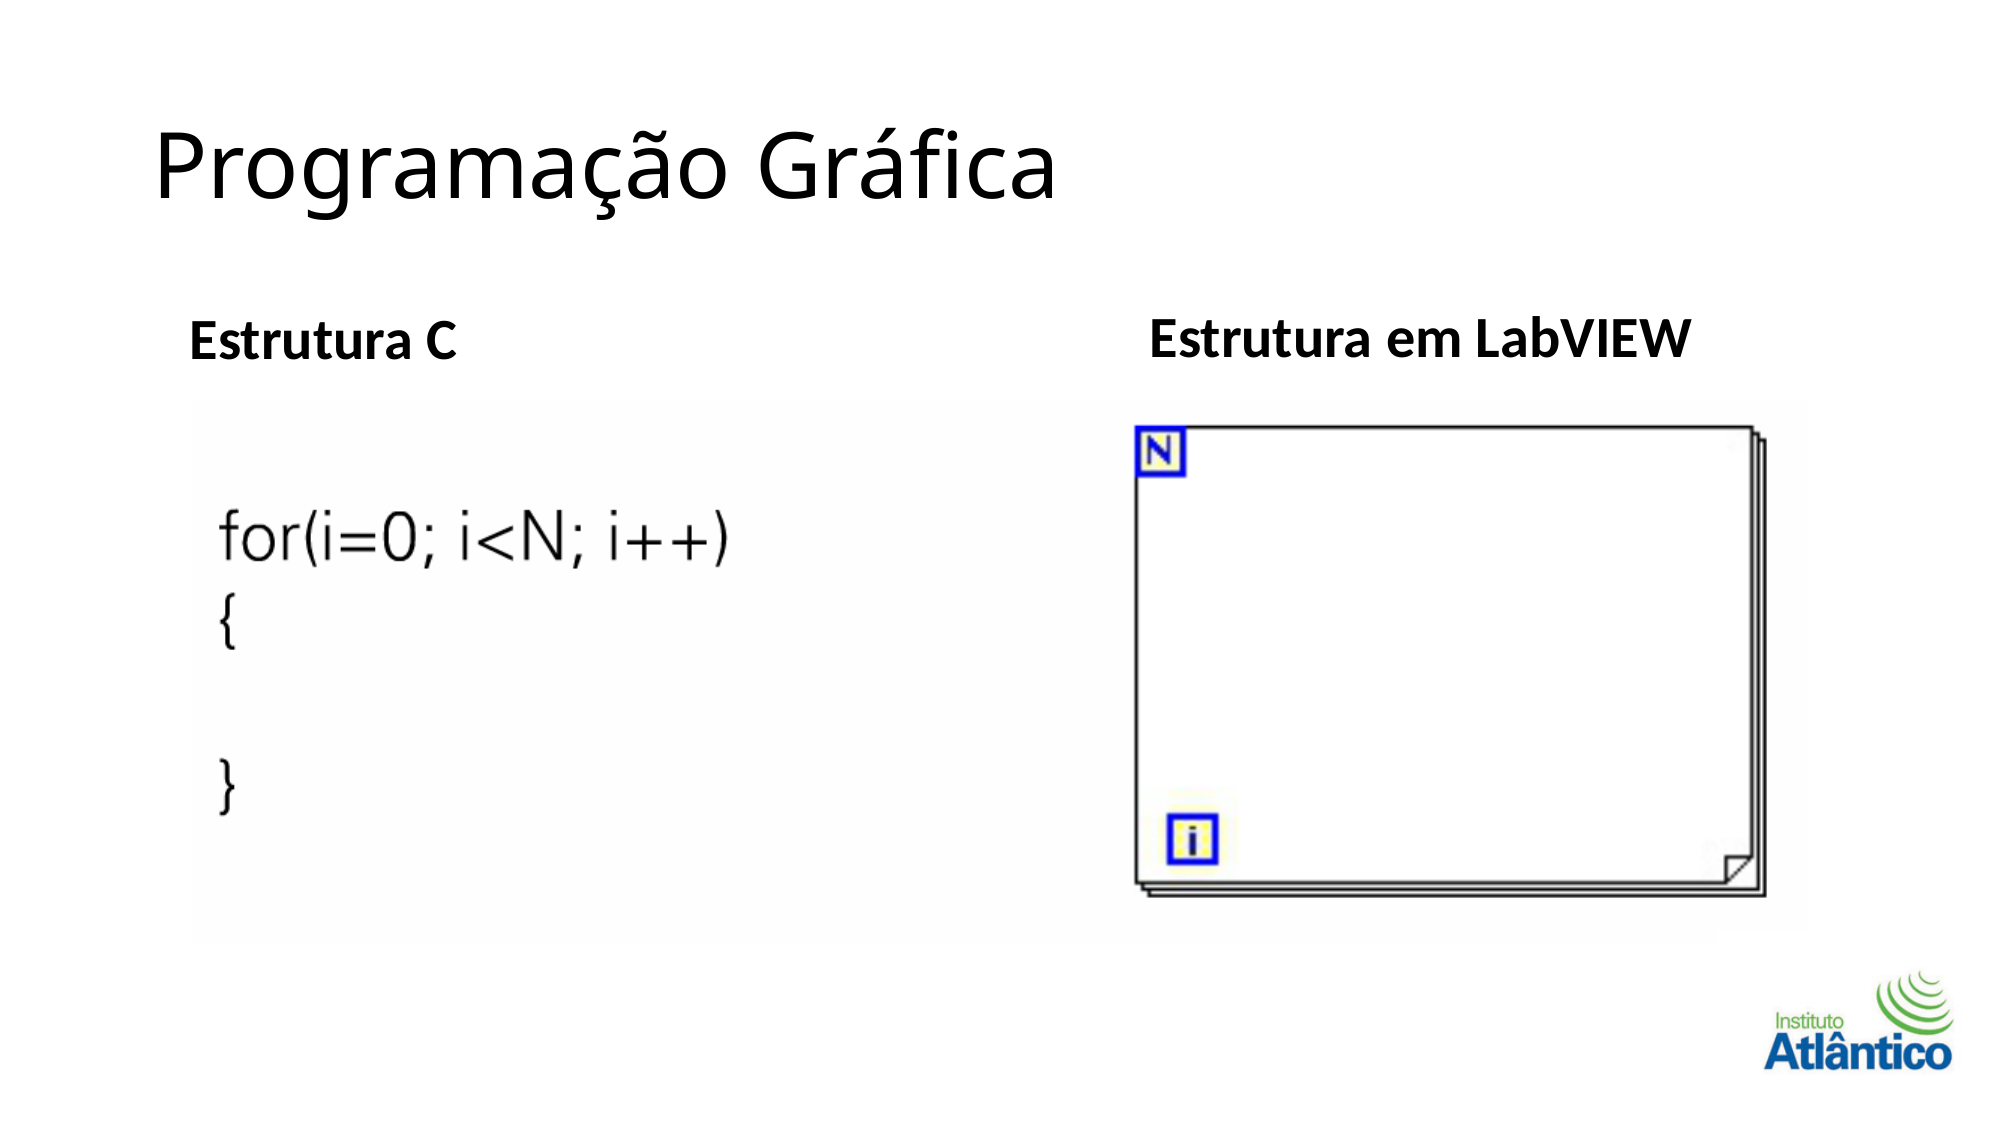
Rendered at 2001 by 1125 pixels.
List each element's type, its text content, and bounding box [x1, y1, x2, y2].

picture [191, 399, 2000, 1120]
title Programação Gráfica [137, 59, 1863, 278]
list Estrutura C [174, 301, 786, 400]
text_box Estrutura em LabVIEW [1134, 299, 1771, 399]
